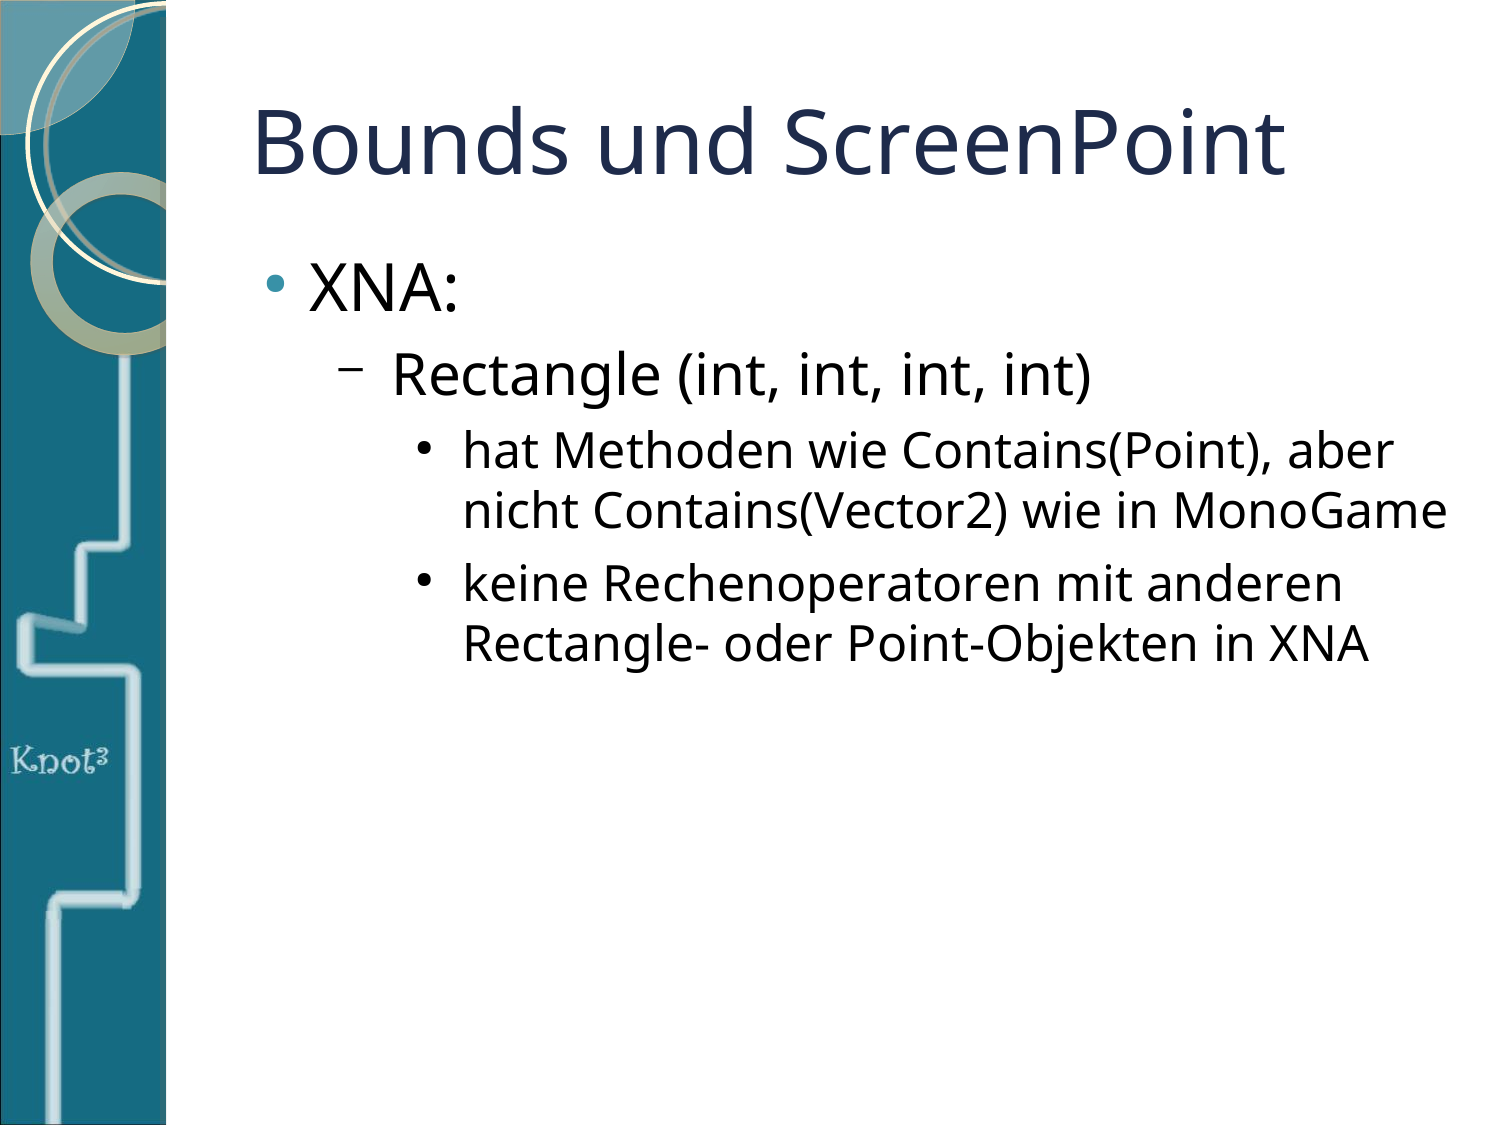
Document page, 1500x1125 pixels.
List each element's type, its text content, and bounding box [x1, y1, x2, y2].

picture [0, 11, 166, 1125]
picture [136, 0, 166, 4]
title Bounds und ScreenPoint [235, 23, 1466, 237]
list XNA: Rectangle (int, int, int, int) hat Methoden wie Contains(Point), aber nicht Contains(Vector2) wie in MonoGame keine Rechenoperatoren mit anderen Rectangle- oder Point-Objekten in XNA [235, 237, 1466, 906]
